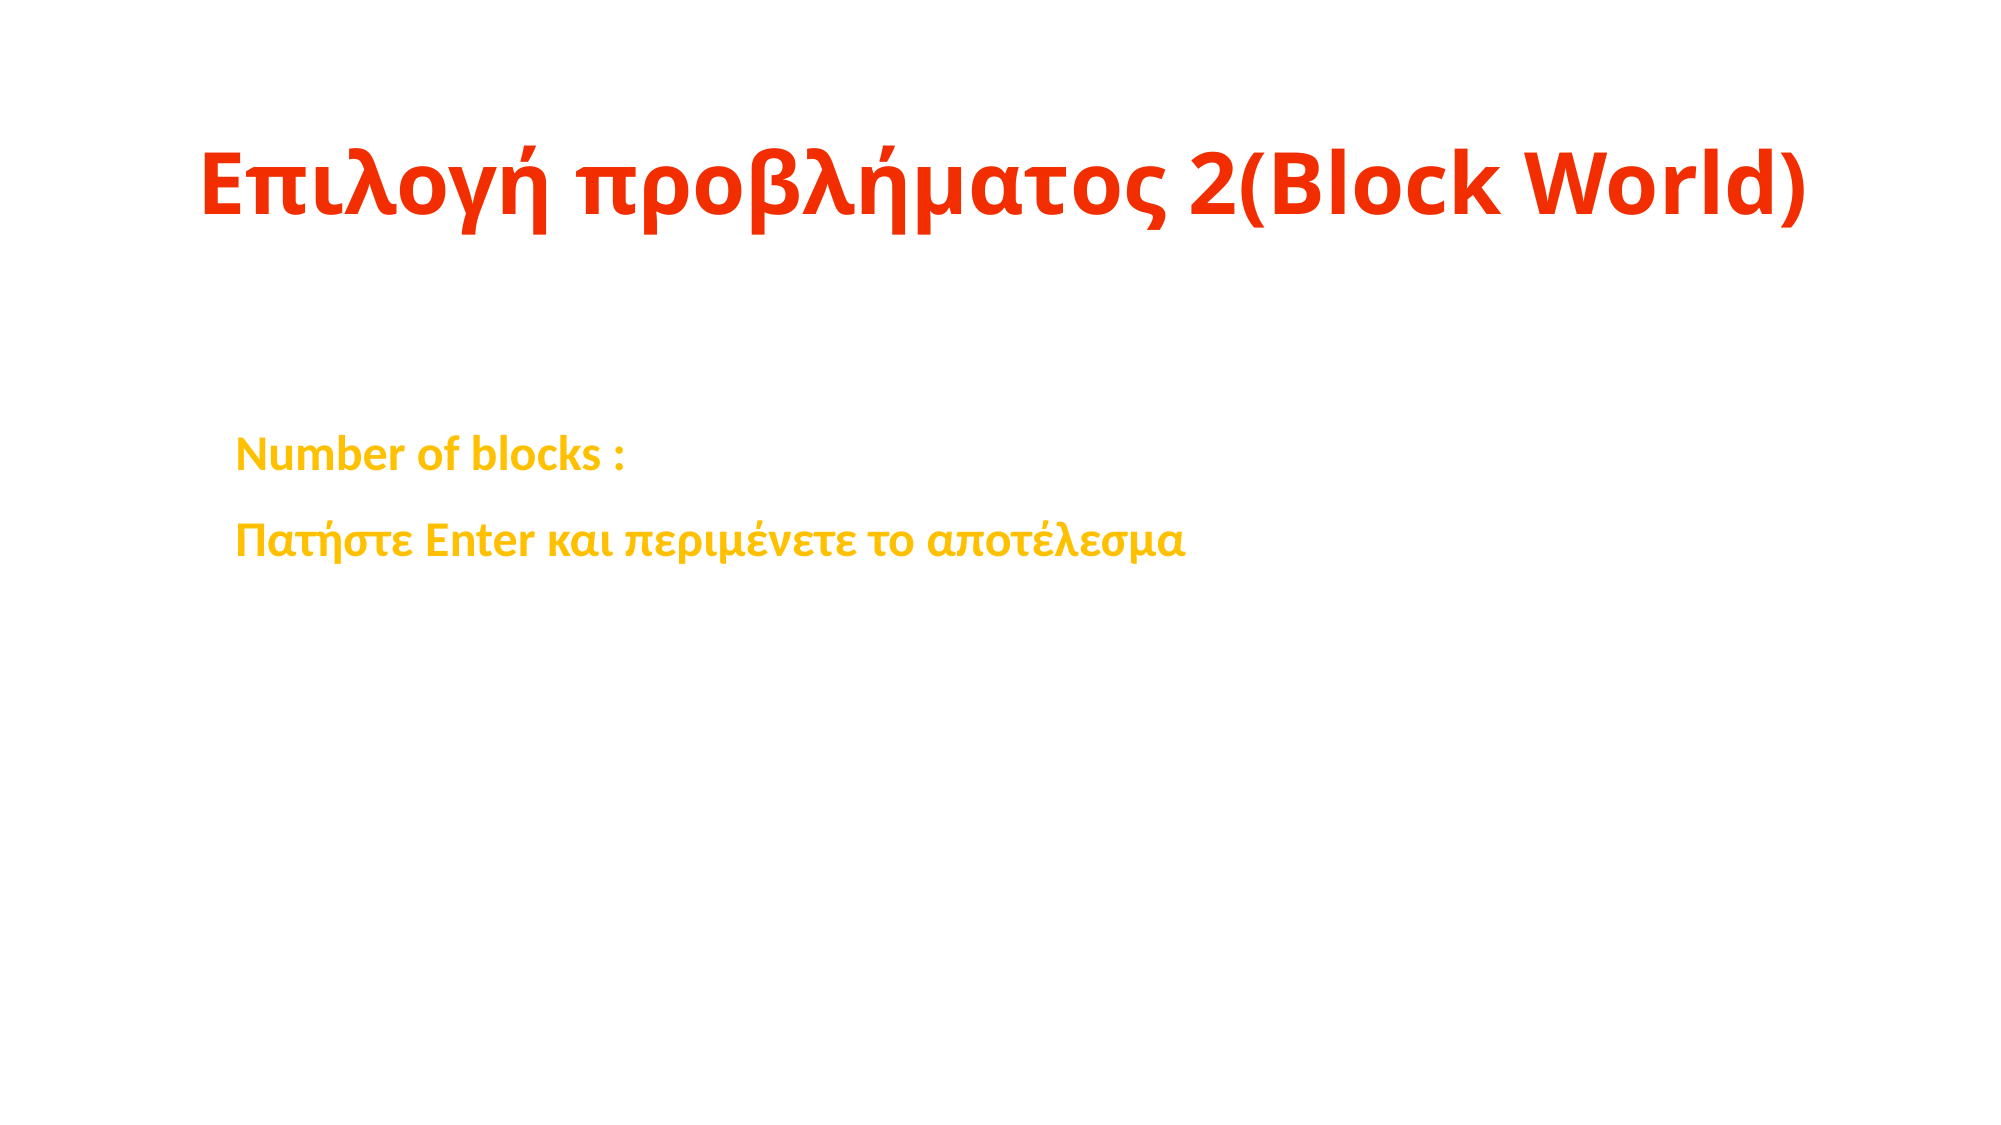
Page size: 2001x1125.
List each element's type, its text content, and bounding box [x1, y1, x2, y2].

title Επιλογή προβλήματος 2(Block World) [183, 90, 1852, 284]
list Number of blocks : Πατήστε Enter και περιμένετε το αποτέλεσμα [183, 406, 1852, 1013]
